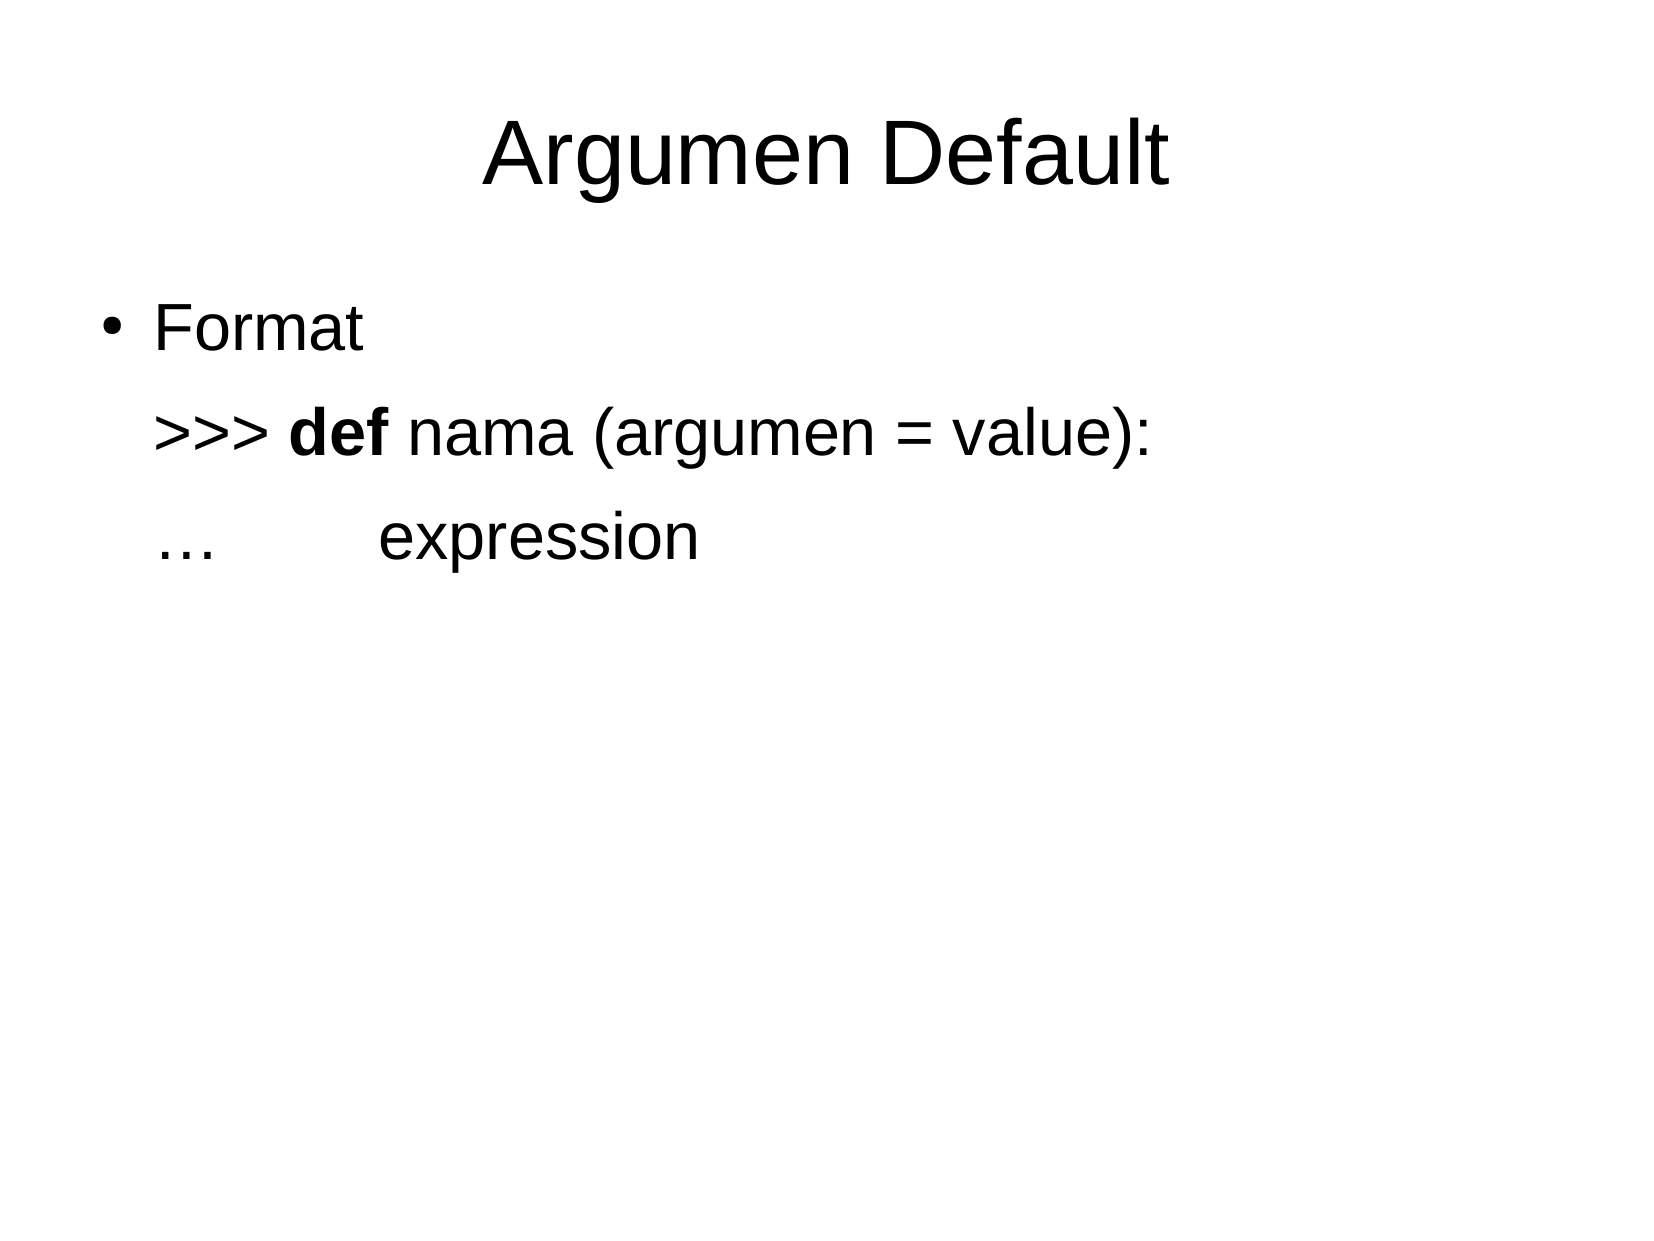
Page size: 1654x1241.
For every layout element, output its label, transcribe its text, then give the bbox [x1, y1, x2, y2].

list Format >>> def nama (argumen = value): … expression [82, 290, 1571, 1010]
title Argumen Default [82, 49, 1571, 257]
